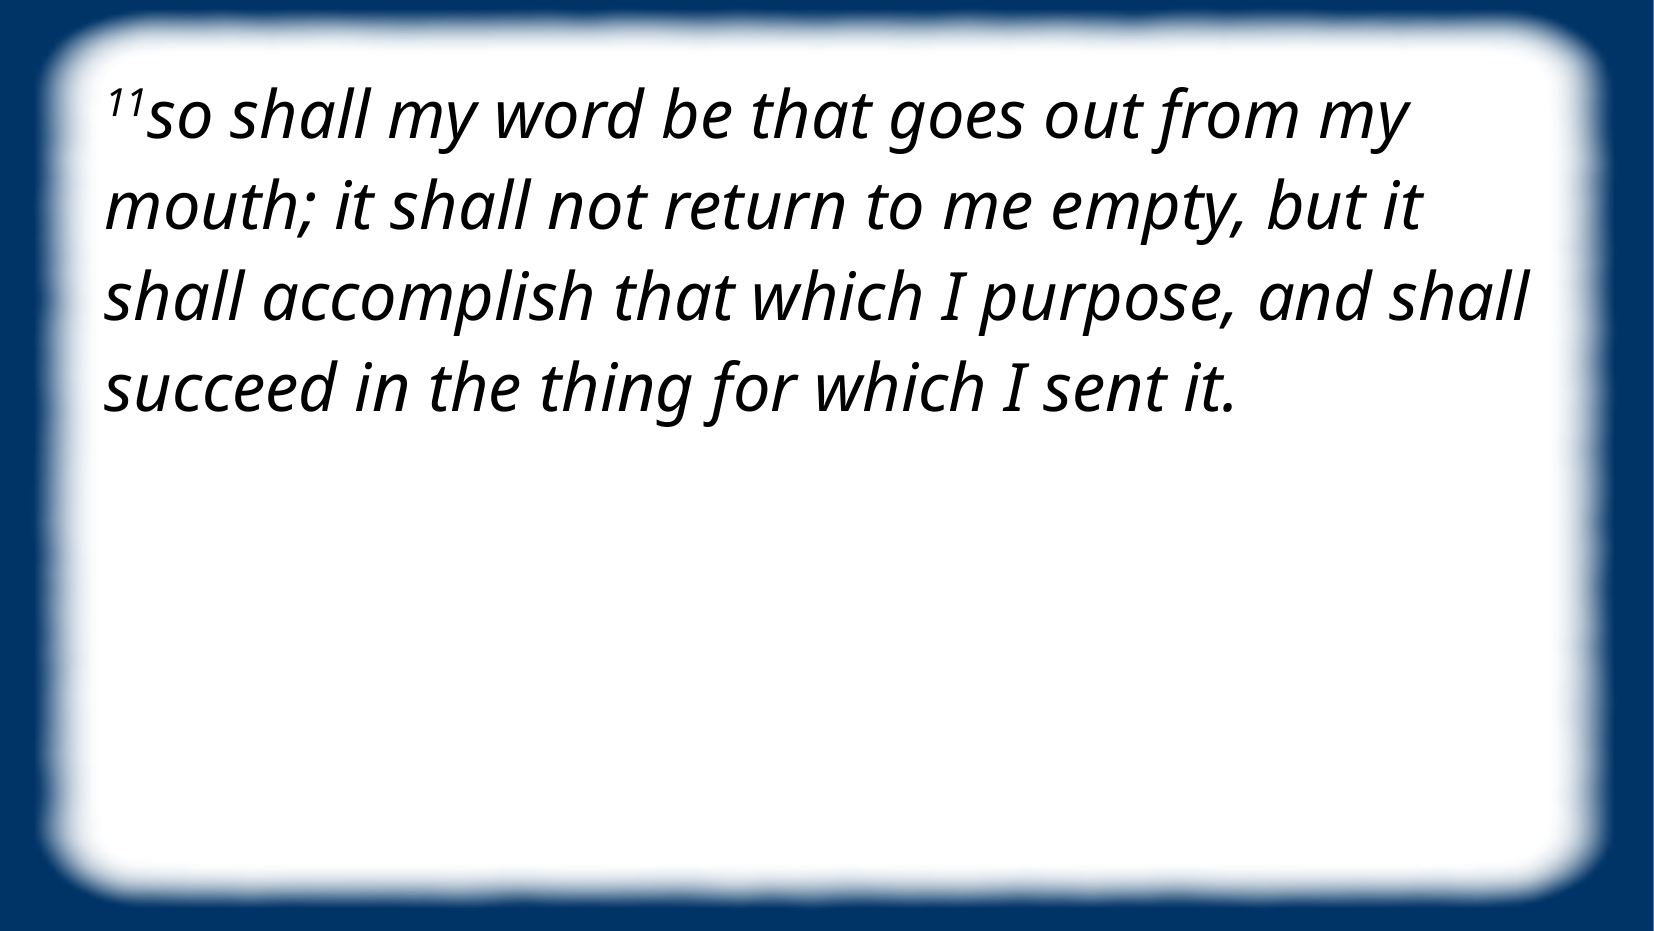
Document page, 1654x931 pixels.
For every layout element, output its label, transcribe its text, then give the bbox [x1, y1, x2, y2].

picture [0, 0, 1654, 931]
text_box 11so shall my word be that goes out from my mouth; it shall not return to me empty, but it shall accomplish that which I purpose, and shall succeed in the thing for which I sent it. [90, 60, 1561, 436]
